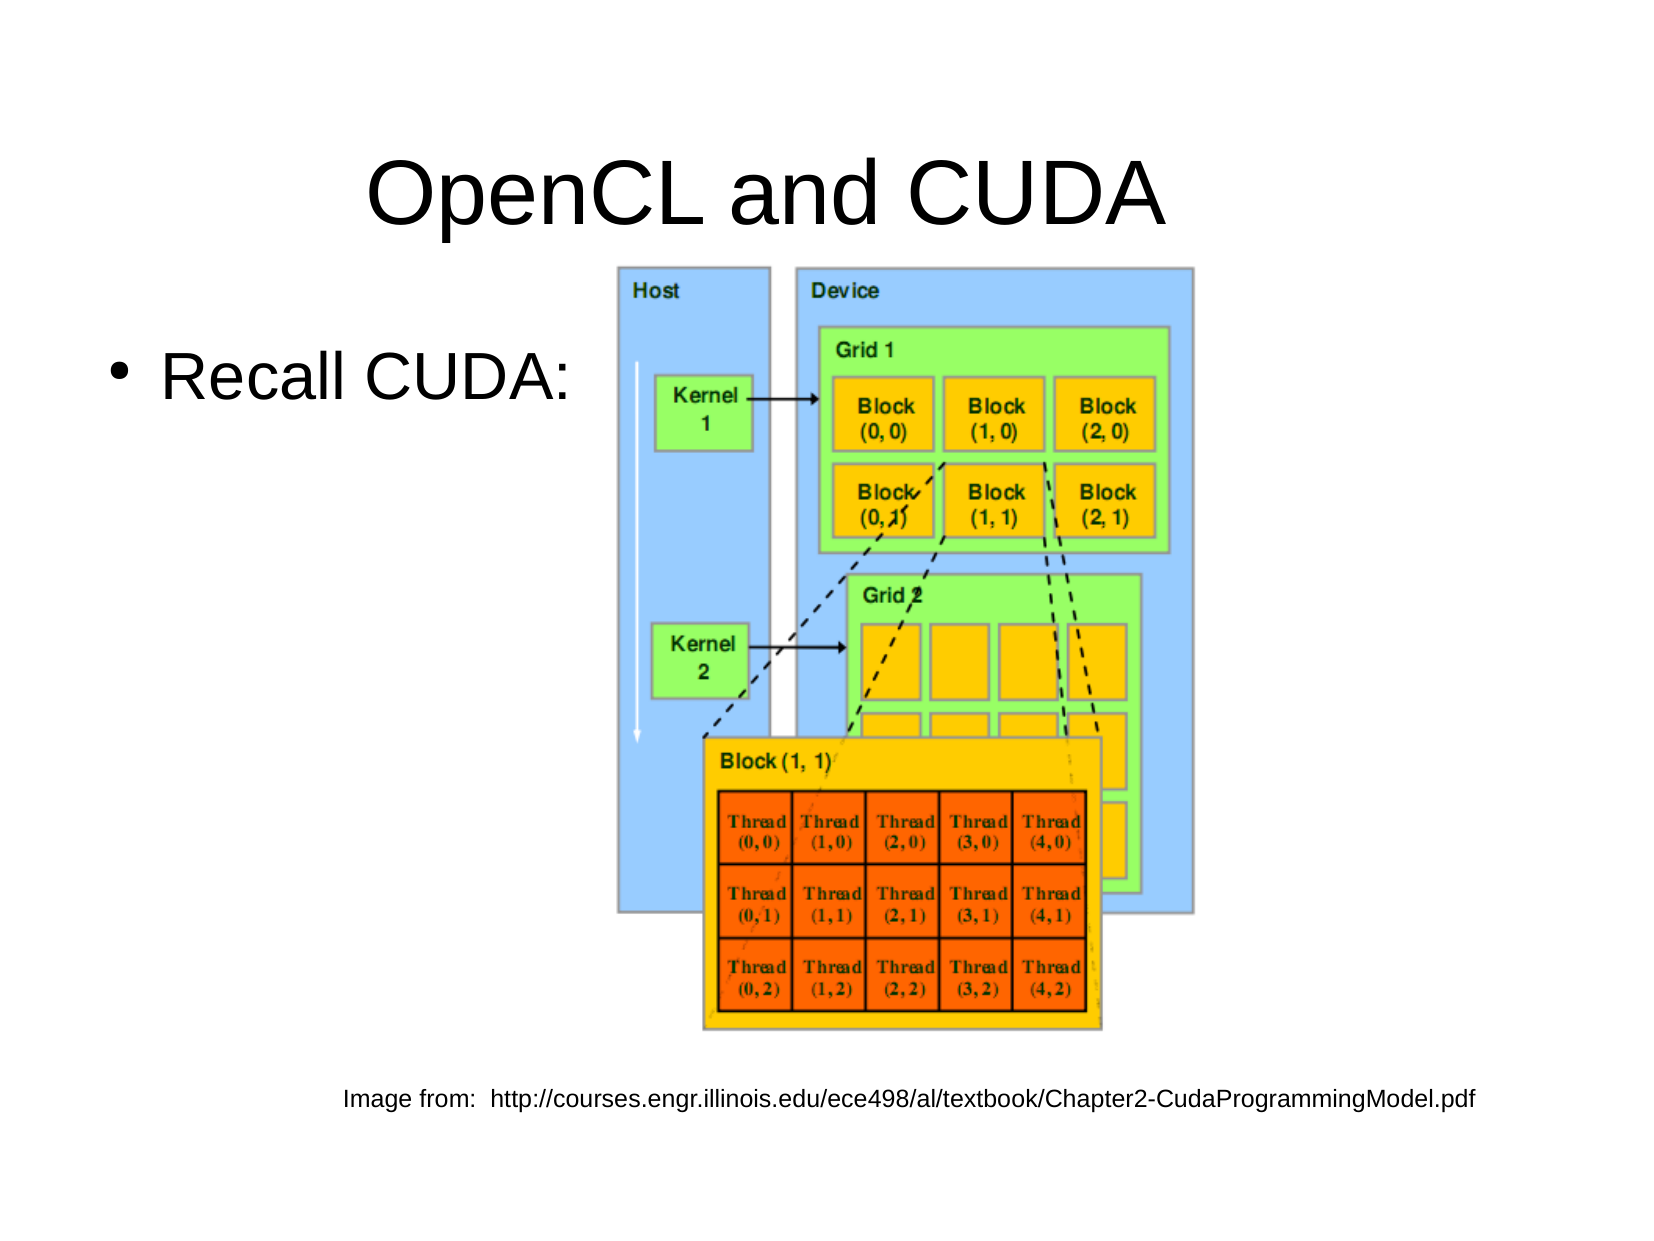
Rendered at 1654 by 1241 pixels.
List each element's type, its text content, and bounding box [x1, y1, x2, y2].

picture [601, 963, 1225, 1051]
list Recall CUDA: [75, 324, 1426, 963]
picture [601, 245, 1225, 324]
title OpenCL and CUDA [75, 75, 1426, 301]
text_box Image from: http://courses.engr.illinois.edu/ece498/al/textbook/Chapter2-CudaProgrammingModel.pdf [0, 1074, 1501, 1121]
